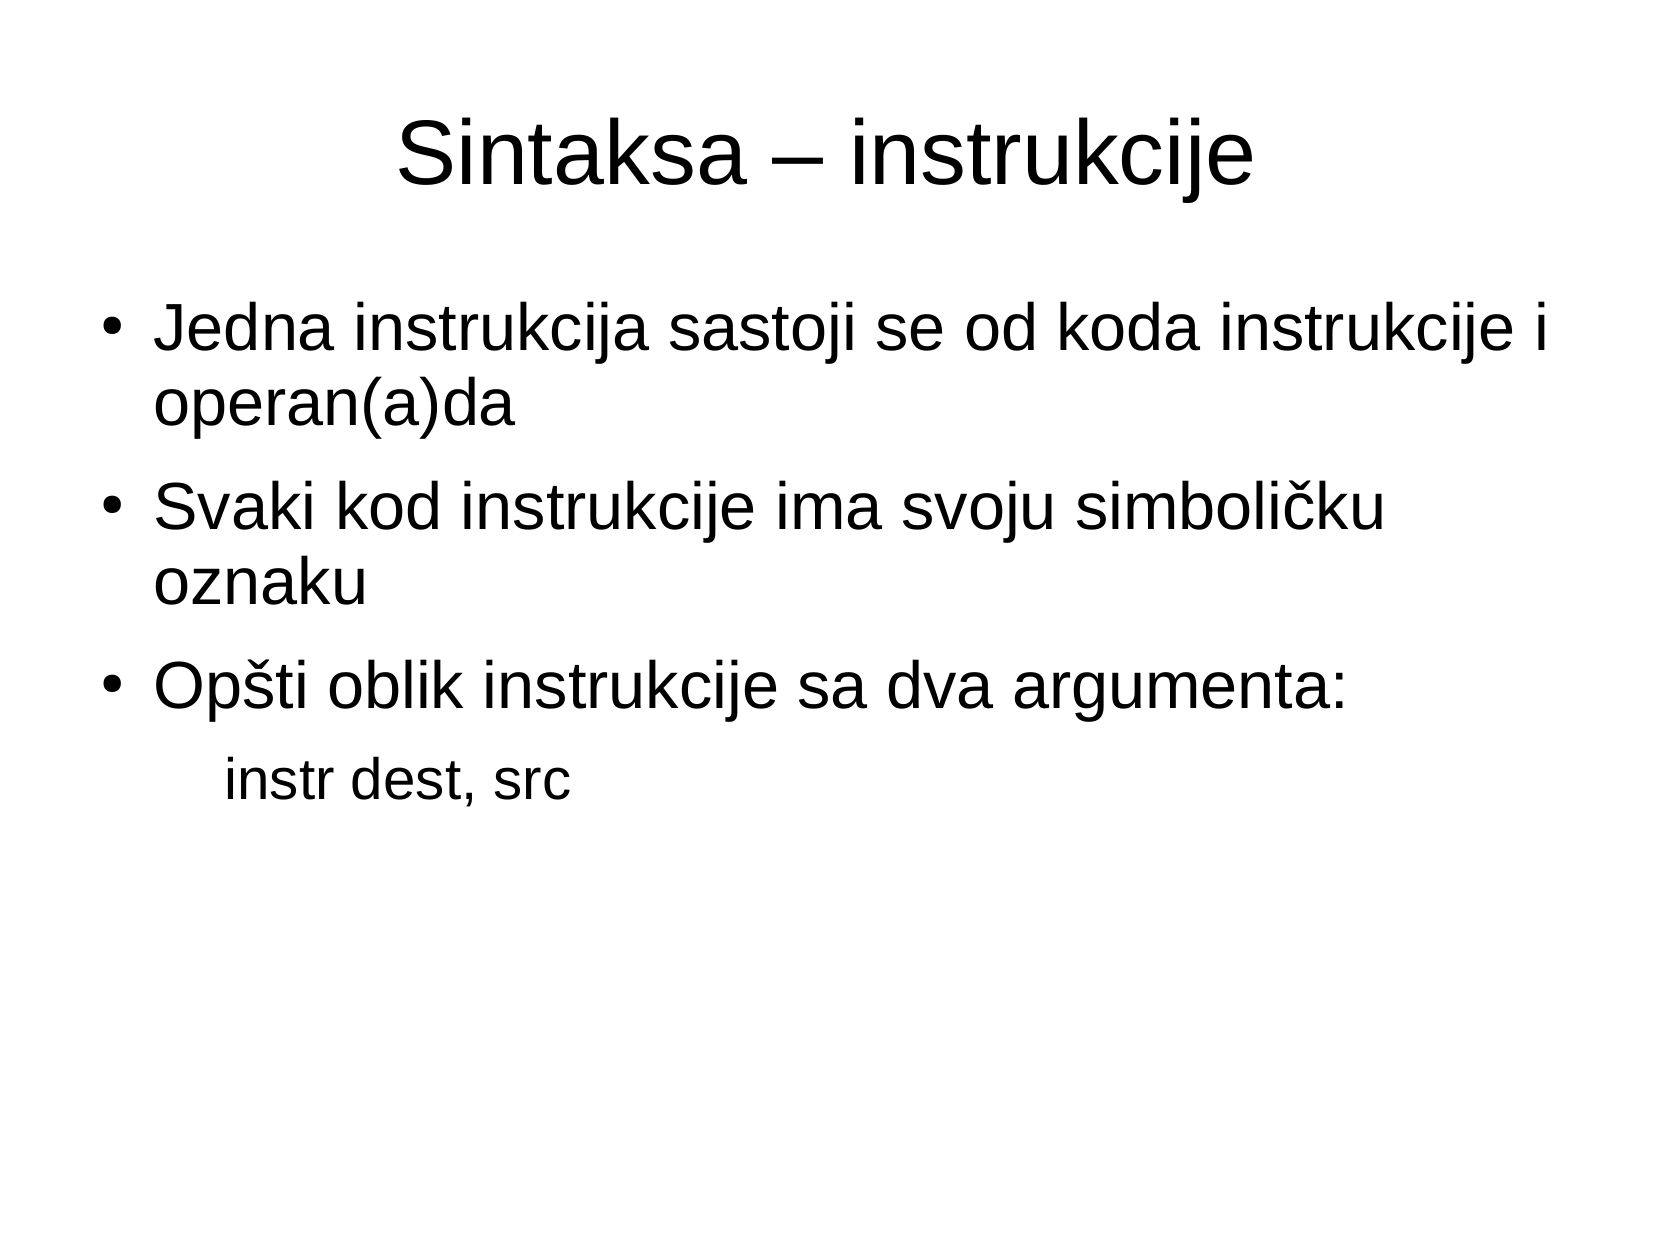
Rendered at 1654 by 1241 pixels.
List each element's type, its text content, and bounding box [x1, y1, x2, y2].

title Sintaksa – instrukcije [82, 49, 1571, 257]
list Jedna instrukcija sastoji se od koda instrukcije i operan(a)da Svaki kod instrukcije ima svoju simboličku oznaku Opšti oblik instrukcije sa dva argumenta: instr dest, src [82, 290, 1571, 1010]
